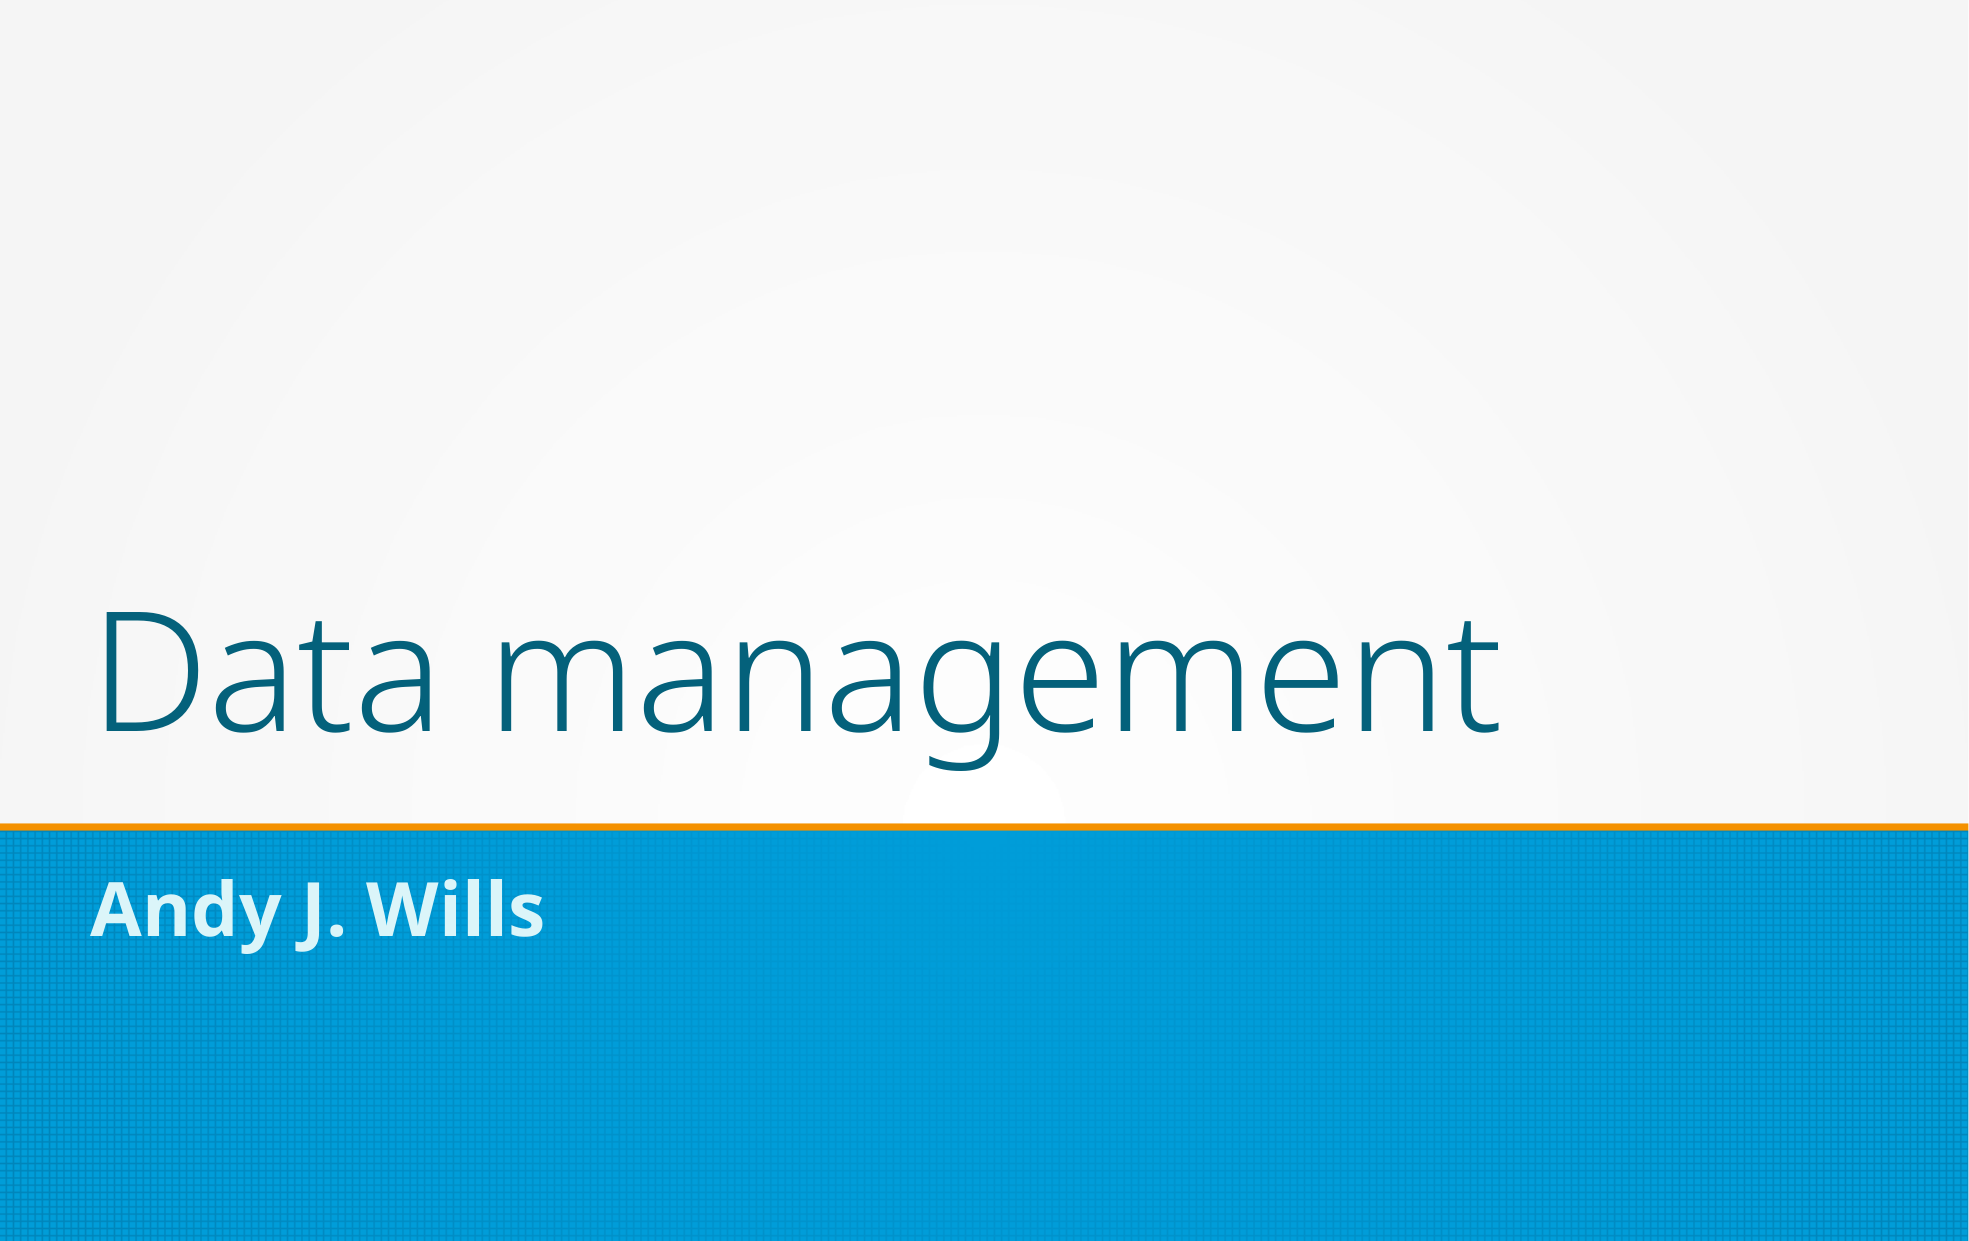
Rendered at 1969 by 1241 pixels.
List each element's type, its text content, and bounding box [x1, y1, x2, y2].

title Data management [90, 49, 1862, 781]
picture [0, 0, 1969, 830]
subtitle Andy J. Wills [90, 855, 1861, 1111]
